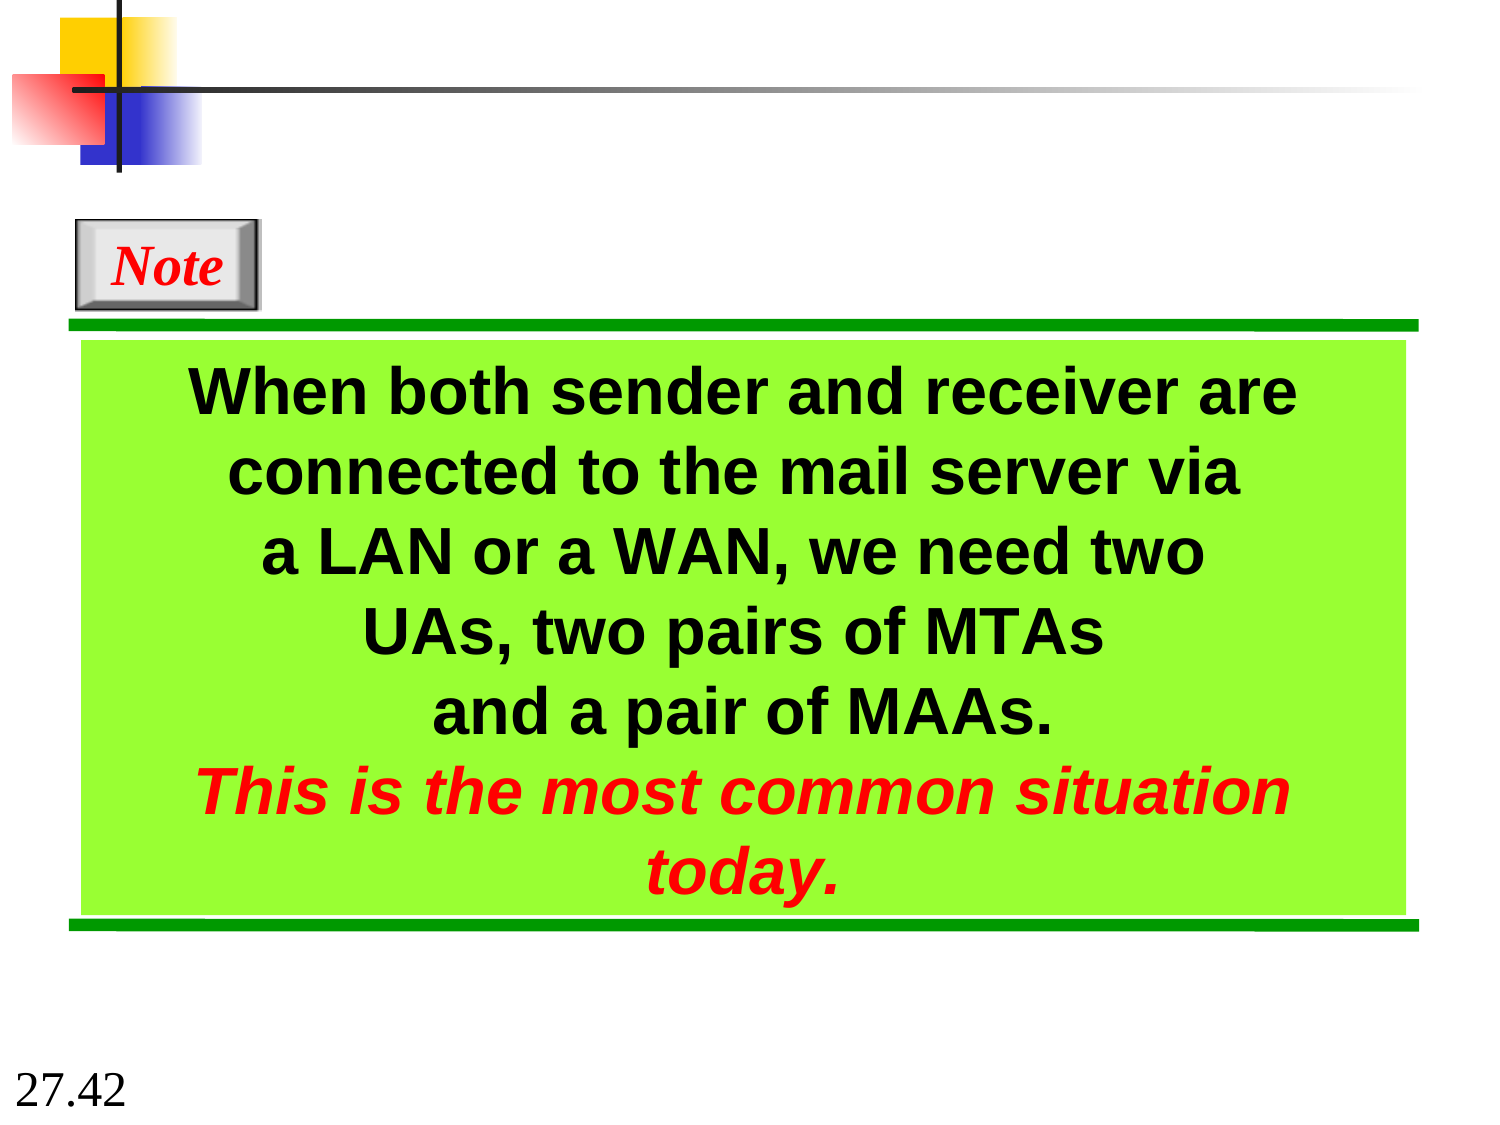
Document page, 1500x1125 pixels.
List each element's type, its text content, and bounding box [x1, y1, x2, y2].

text_box When both sender and receiver are connected to the mail server via a LAN or a WAN, we need two UAs, two pairs of MTAs and a pair of MAAs. This is the most common situation today. [81, 340, 1407, 916]
text_box [12, 0, 1423, 173]
text_box Note [96, 219, 240, 305]
picture [75, 219, 262, 312]
